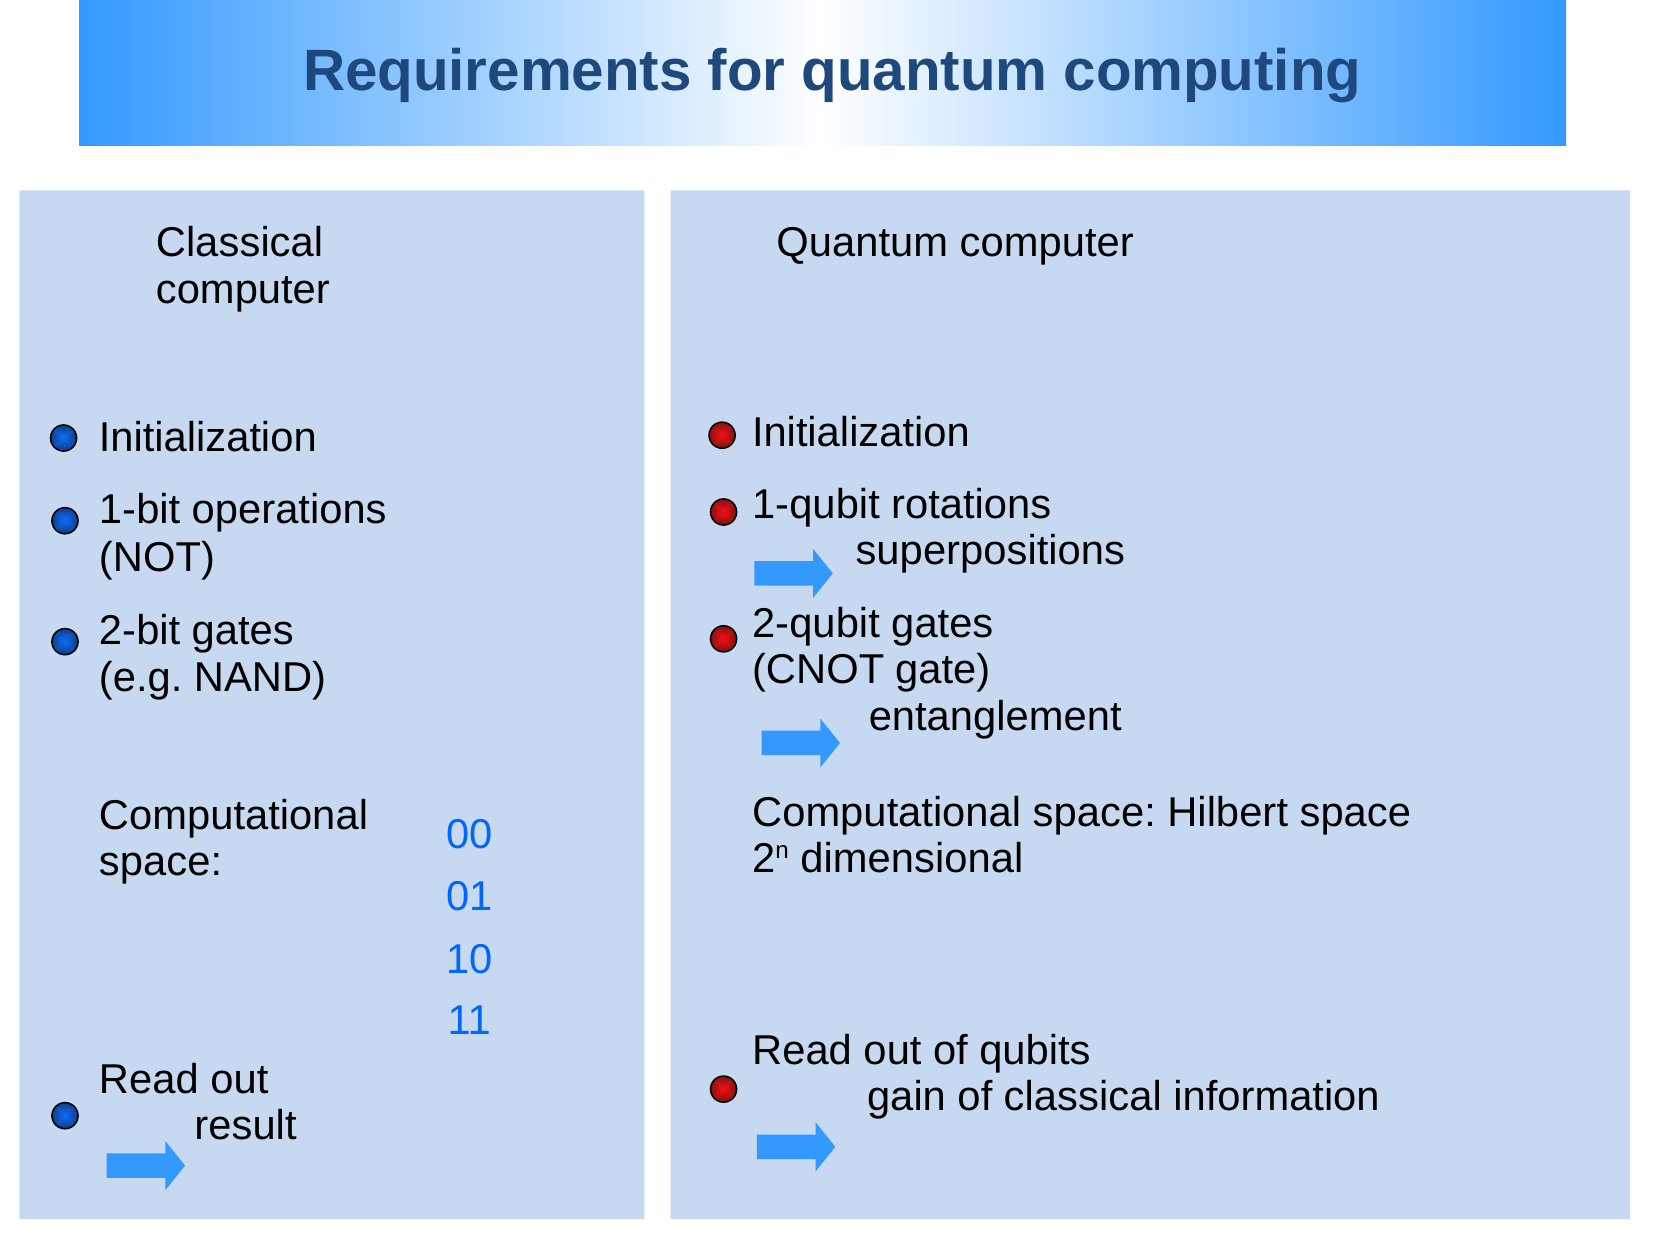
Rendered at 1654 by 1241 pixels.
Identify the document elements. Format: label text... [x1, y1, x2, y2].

text_box Initialization 1-qubit rotations superpositions 2-qubit gates (CNOT gate)  entanglement Computational space: Hilbert space 2n dimensional Read out of qubits gain of classical information [737, 400, 1651, 1128]
text_box Classical computer [141, 211, 346, 320]
text_box [670, 190, 1630, 1220]
text_box 11 [432, 989, 506, 1052]
text_box [761, 718, 840, 768]
text_box [19, 190, 645, 1220]
text_box [79, 0, 1654, 146]
text_box 00 [431, 803, 508, 866]
text_box 01 [431, 866, 508, 927]
text_box 10 [431, 928, 508, 991]
text_box Initialization 1-bit operations (NOT)‏ 2-bit gates (e.g. NAND) Computational space: Read out  result [84, 405, 659, 1157]
text_box [754, 548, 833, 598]
text_box Requirements for quantum computing [288, 29, 1393, 111]
text_box Quantum computer [761, 211, 1149, 274]
